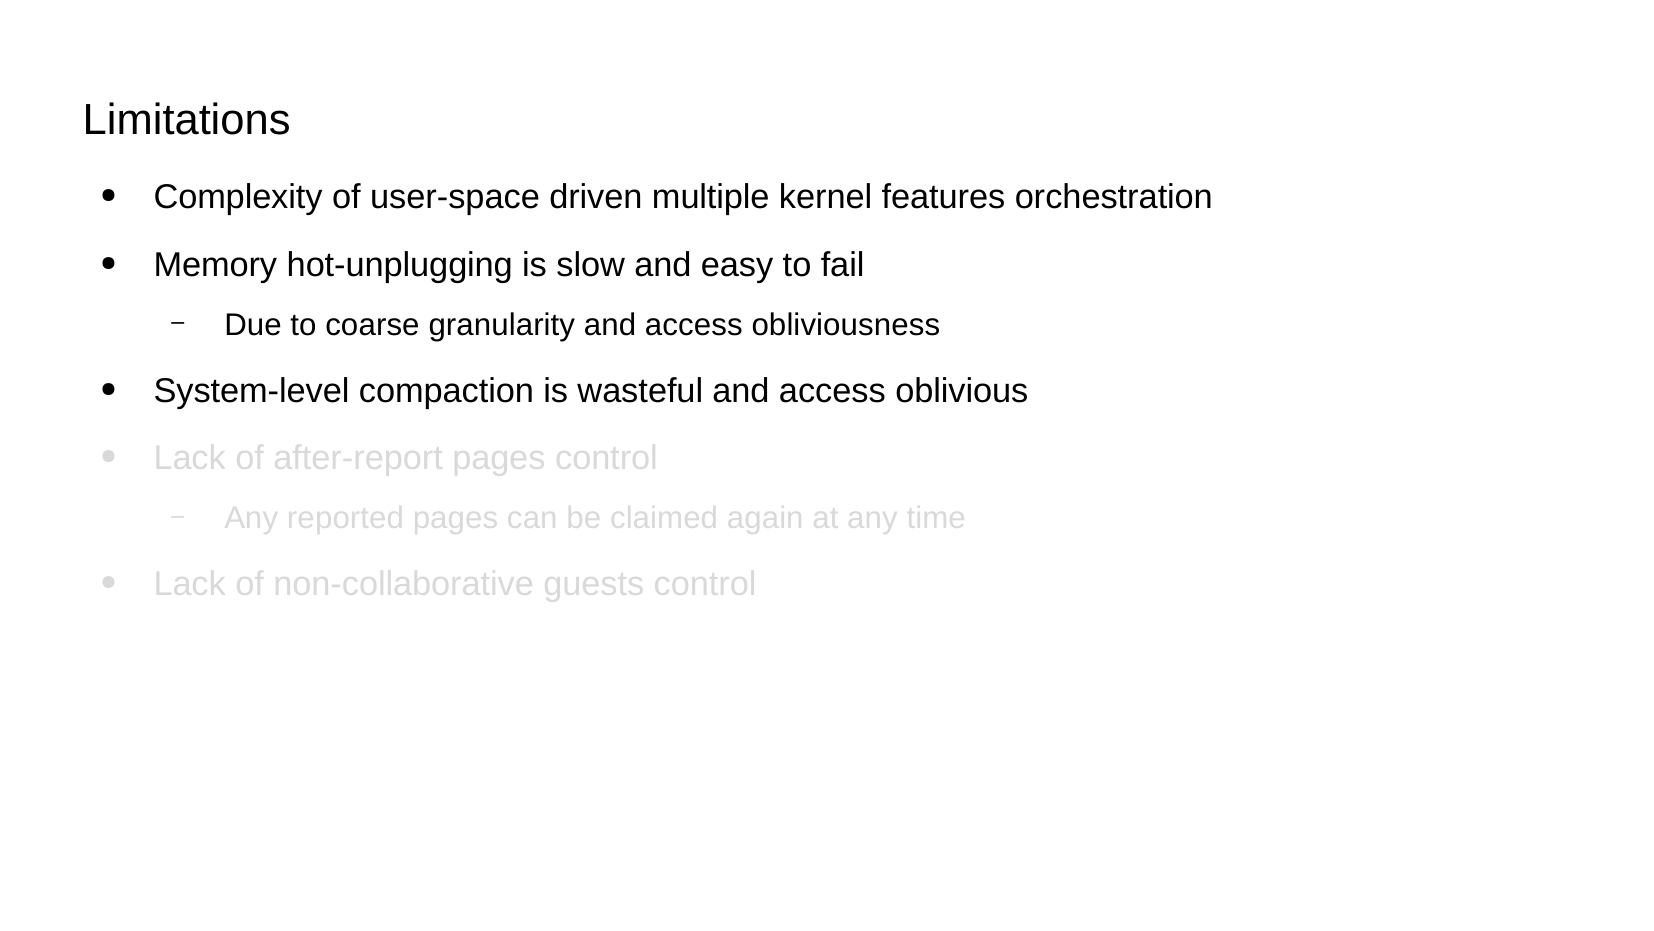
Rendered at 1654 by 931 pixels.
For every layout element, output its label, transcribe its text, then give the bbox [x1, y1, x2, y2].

title Limitations [82, 81, 1571, 157]
list Complexity of user-space driven multiple kernel features orchestration Memory hot-unplugging is slow and easy to fail Due to coarse granularity and access obliviousness System-level compaction is wasteful and access oblivious Lack of after-report pages control Any reported pages can be claimed again at any time Lack of non-collaborative guests control [82, 177, 1571, 833]
text_box [75, 435, 1486, 631]
